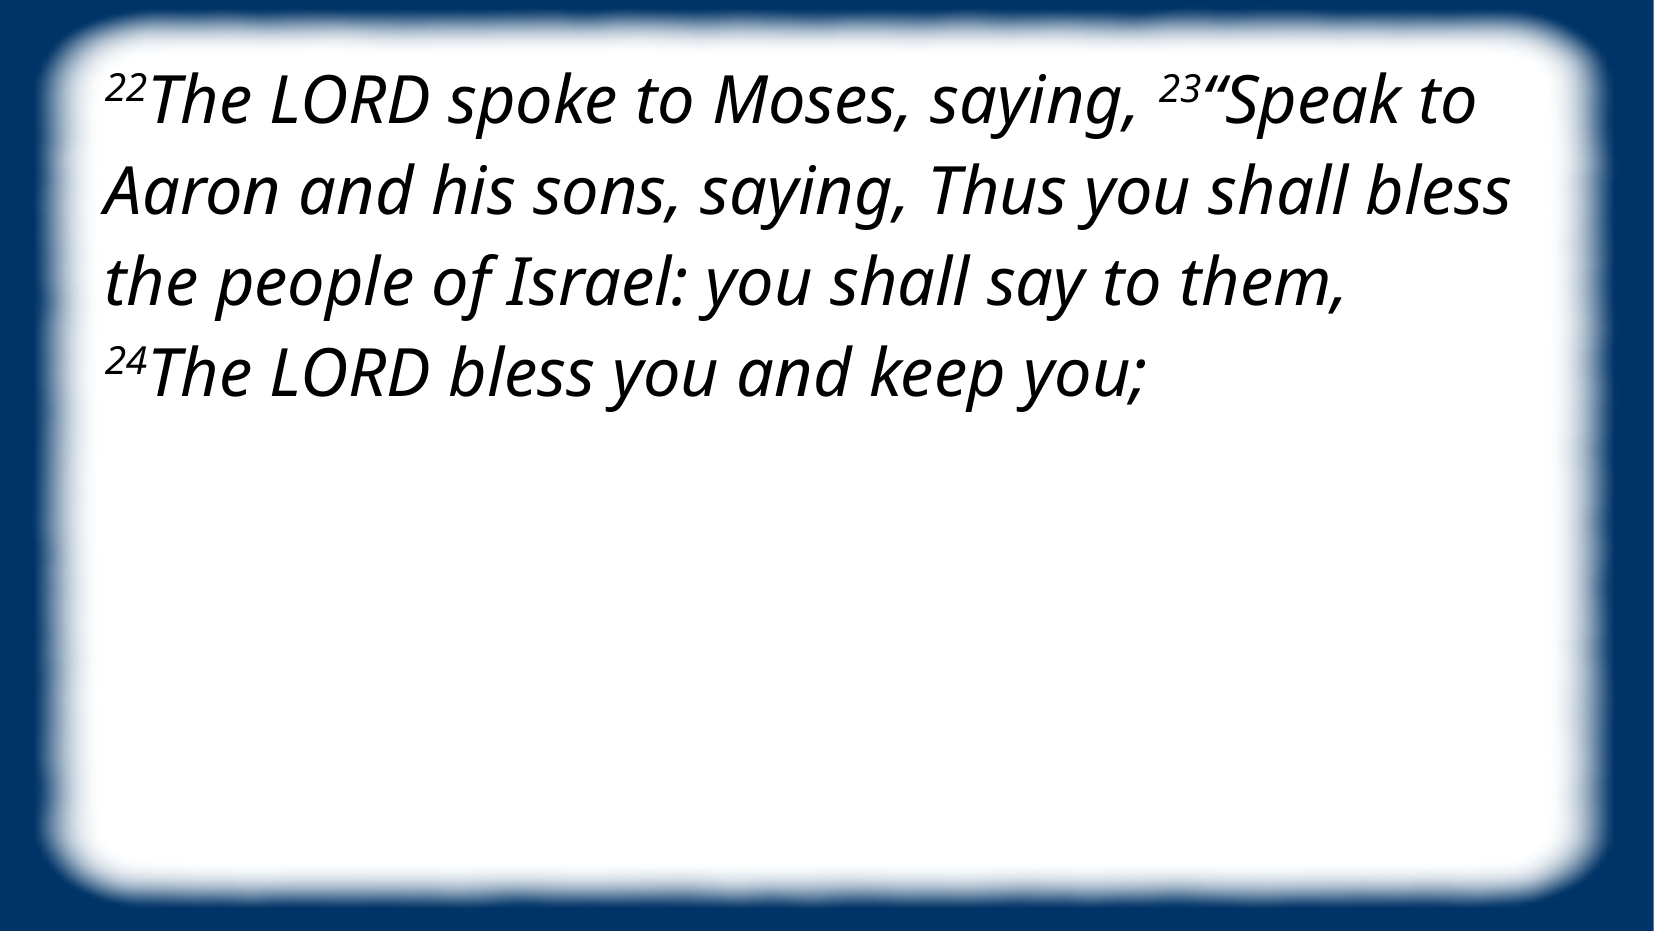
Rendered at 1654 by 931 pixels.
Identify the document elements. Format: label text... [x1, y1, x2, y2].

picture [0, 0, 1654, 931]
text_box 22The LORD spoke to Moses, saying, 23“Speak to Aaron and his sons, saying, Thus you shall bless the people of Israel: you shall say to them, 24The LORD bless you and keep you; [90, 45, 1561, 415]
